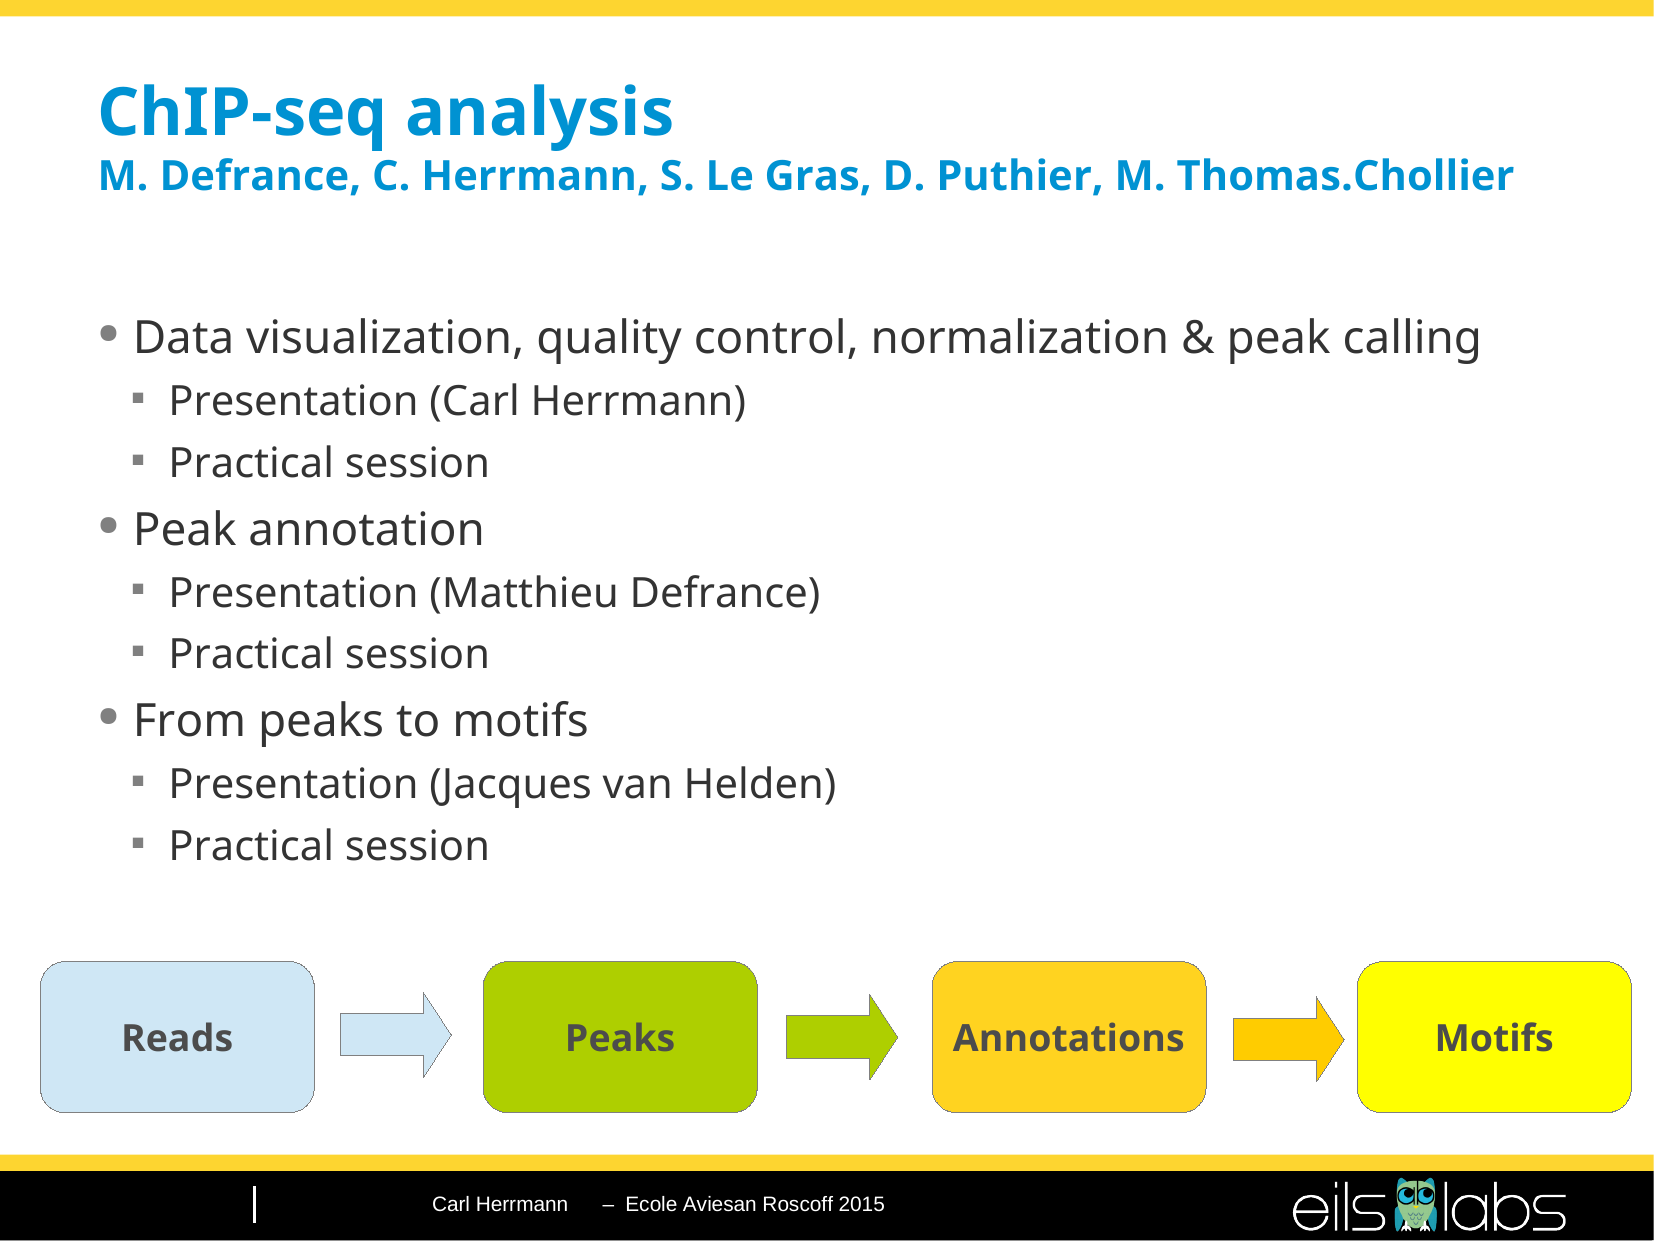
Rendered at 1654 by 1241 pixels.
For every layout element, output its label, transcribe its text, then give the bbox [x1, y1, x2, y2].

text_box [786, 994, 898, 1080]
text_box [1233, 996, 1345, 1082]
text_box Motifs [1357, 961, 1632, 1113]
text_box Reads [40, 961, 315, 1113]
text_box Peaks [483, 961, 758, 1113]
title ChIP-seq analysis M. Defrance, C. Herrmann, S. Le Gras, D. Puthier, M. Thomas.Chollier [82, 61, 1571, 207]
text_box [340, 992, 452, 1078]
list Data visualization, quality control, normalization & peak calling Presentation (Carl Herrmann) Practical session Peak annotation Presentation (Matthieu Defrance) Practical session From peaks to motifs Presentation (Jacques van Helden) Practical session [82, 300, 1571, 1035]
picture [1292, 1177, 1566, 1232]
text_box Annotations [932, 961, 1207, 1113]
